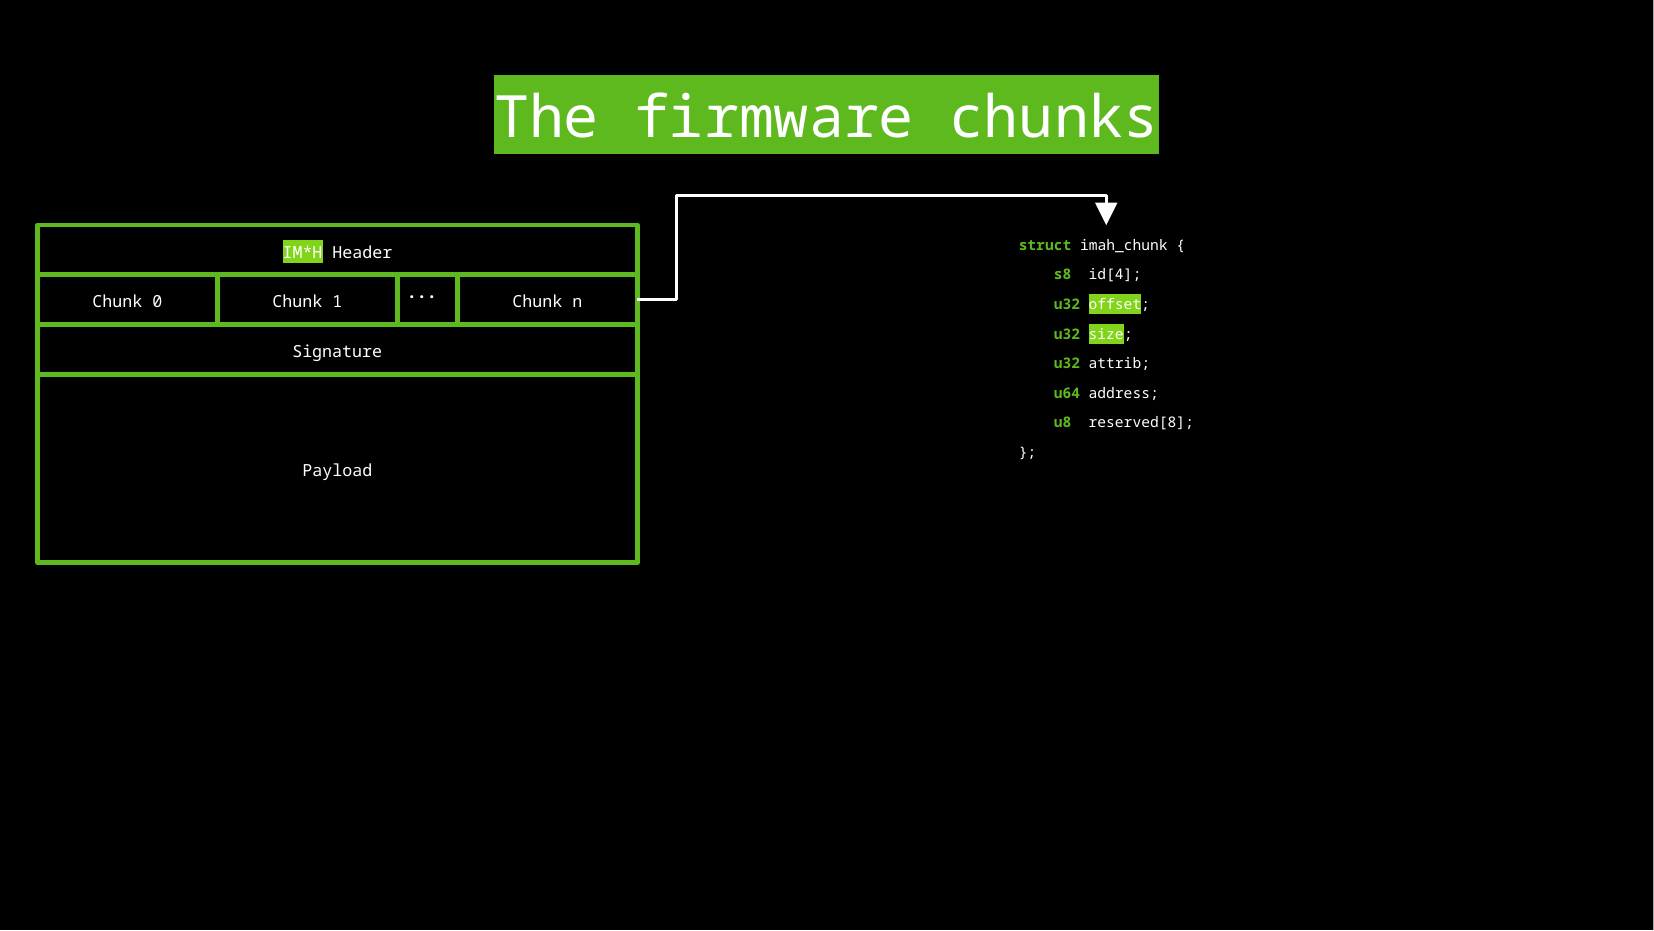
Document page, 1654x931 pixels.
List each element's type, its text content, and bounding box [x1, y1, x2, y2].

text_box Chunk 1 [217, 274, 398, 324]
text_box Payload [37, 374, 638, 563]
text_box Chunk n [467, 274, 638, 324]
title The firmware chunks [82, 37, 1571, 193]
text_box struct imah_chunk { s8 id[4]; u32 offset; u32 size; u32 attrib; u64 address; u8 reserved[8]; }; [712, 225, 1500, 400]
text_box IM*H Header [37, 225, 638, 275]
text_box ... [406, 263, 467, 324]
text_box Chunk 0 [37, 274, 217, 324]
text_box Signature [37, 324, 638, 374]
